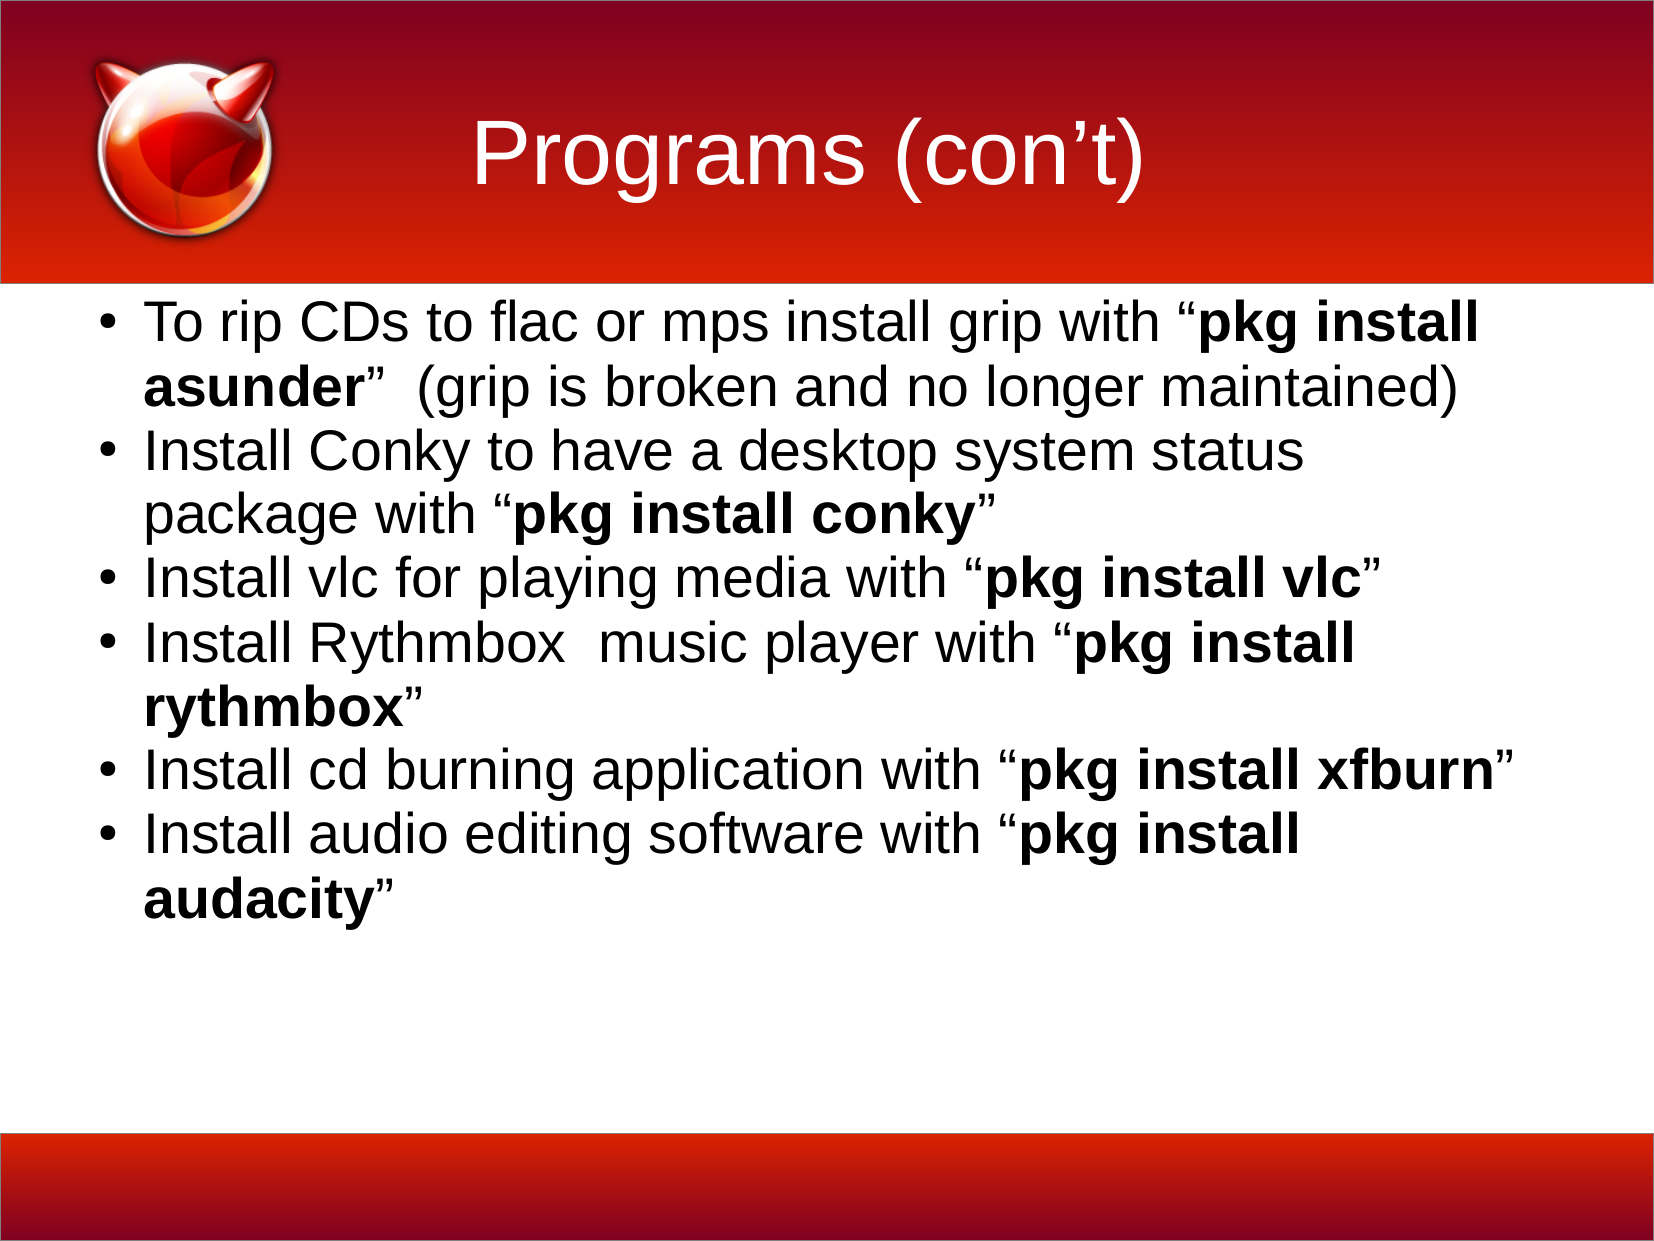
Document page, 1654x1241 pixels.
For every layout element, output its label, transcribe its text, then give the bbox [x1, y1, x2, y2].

title Programs (con’t) [82, 49, 1536, 257]
list To rip CDs to flac or mps install grip with “pkg install asunder” (grip is broken and no longer maintained) Install Conky to have a desktop system status package with “pkg install conky” Install vlc for playing media with “pkg install vlc” Install Rythmbox music player with “pkg install rythmbox” Install cd burning application with “pkg install xfburn” Install audio editing software with “pkg install audacity” [82, 290, 1538, 1010]
